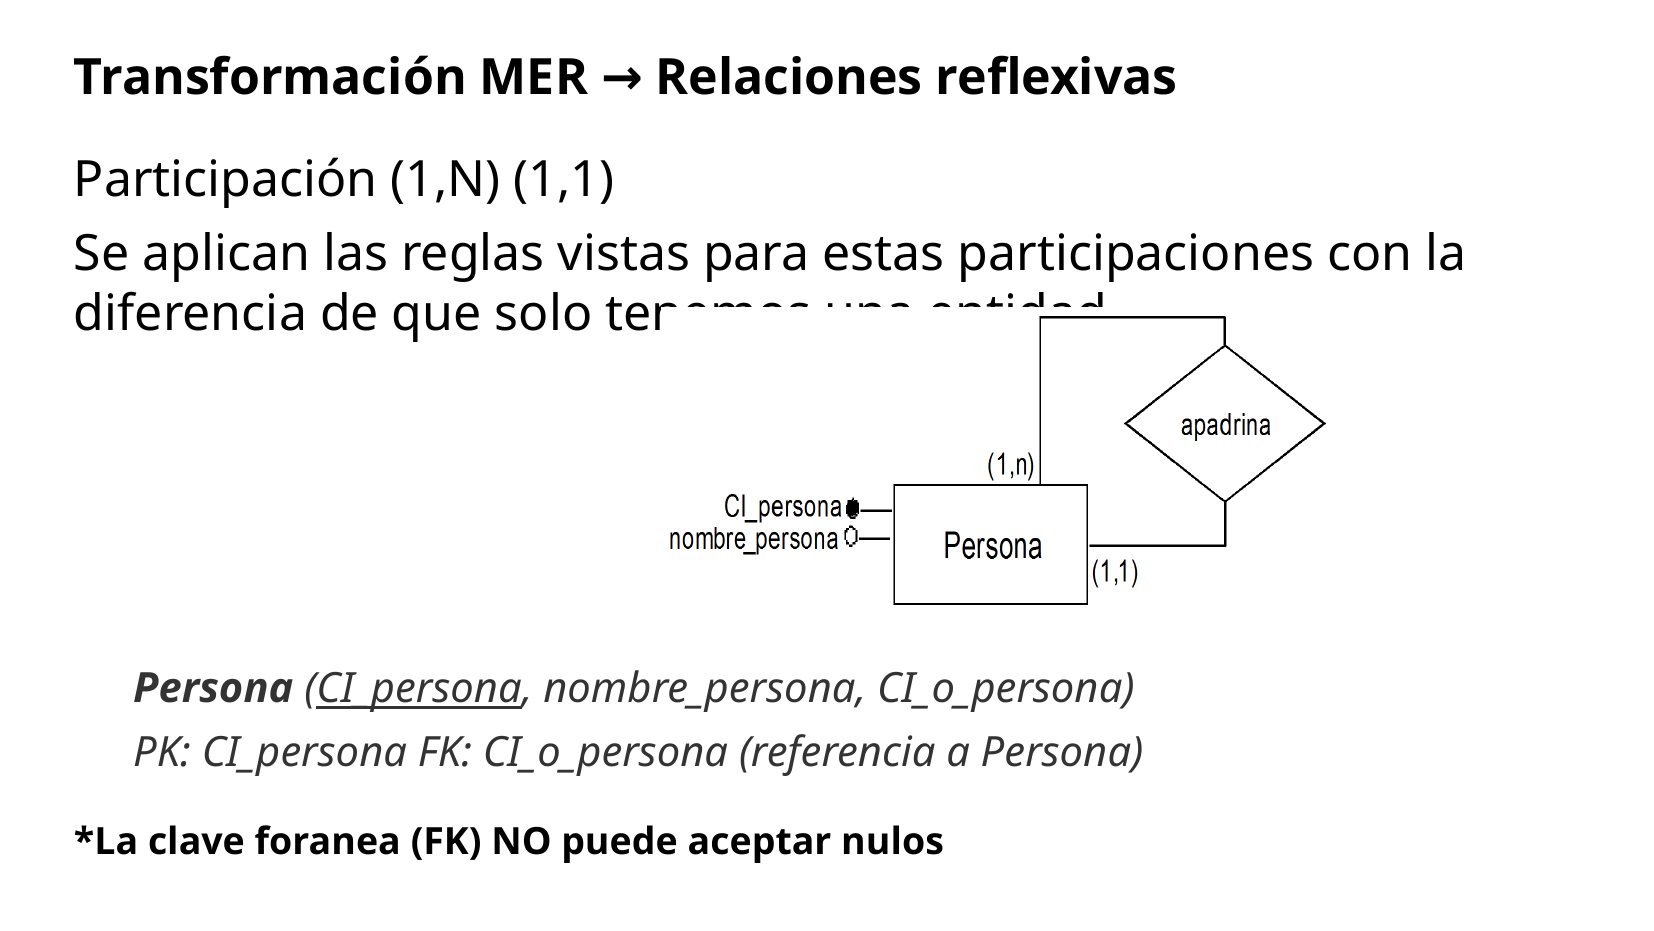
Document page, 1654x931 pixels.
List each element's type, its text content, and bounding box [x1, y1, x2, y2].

text_box Transformación MER → Relaciones reflexivas Participación (1,N) (1,1) Se aplican las reglas vistas para estas participaciones con la diferencia de que solo tenemos una entidad. Persona (CI_persona, nombre_persona, CI_o_persona) PK: CI_persona FK: CI_o_persona (referencia a Persona) *La clave foranea (FK) NO puede aceptar nulos [59, 37, 1646, 815]
picture [661, 307, 1335, 618]
